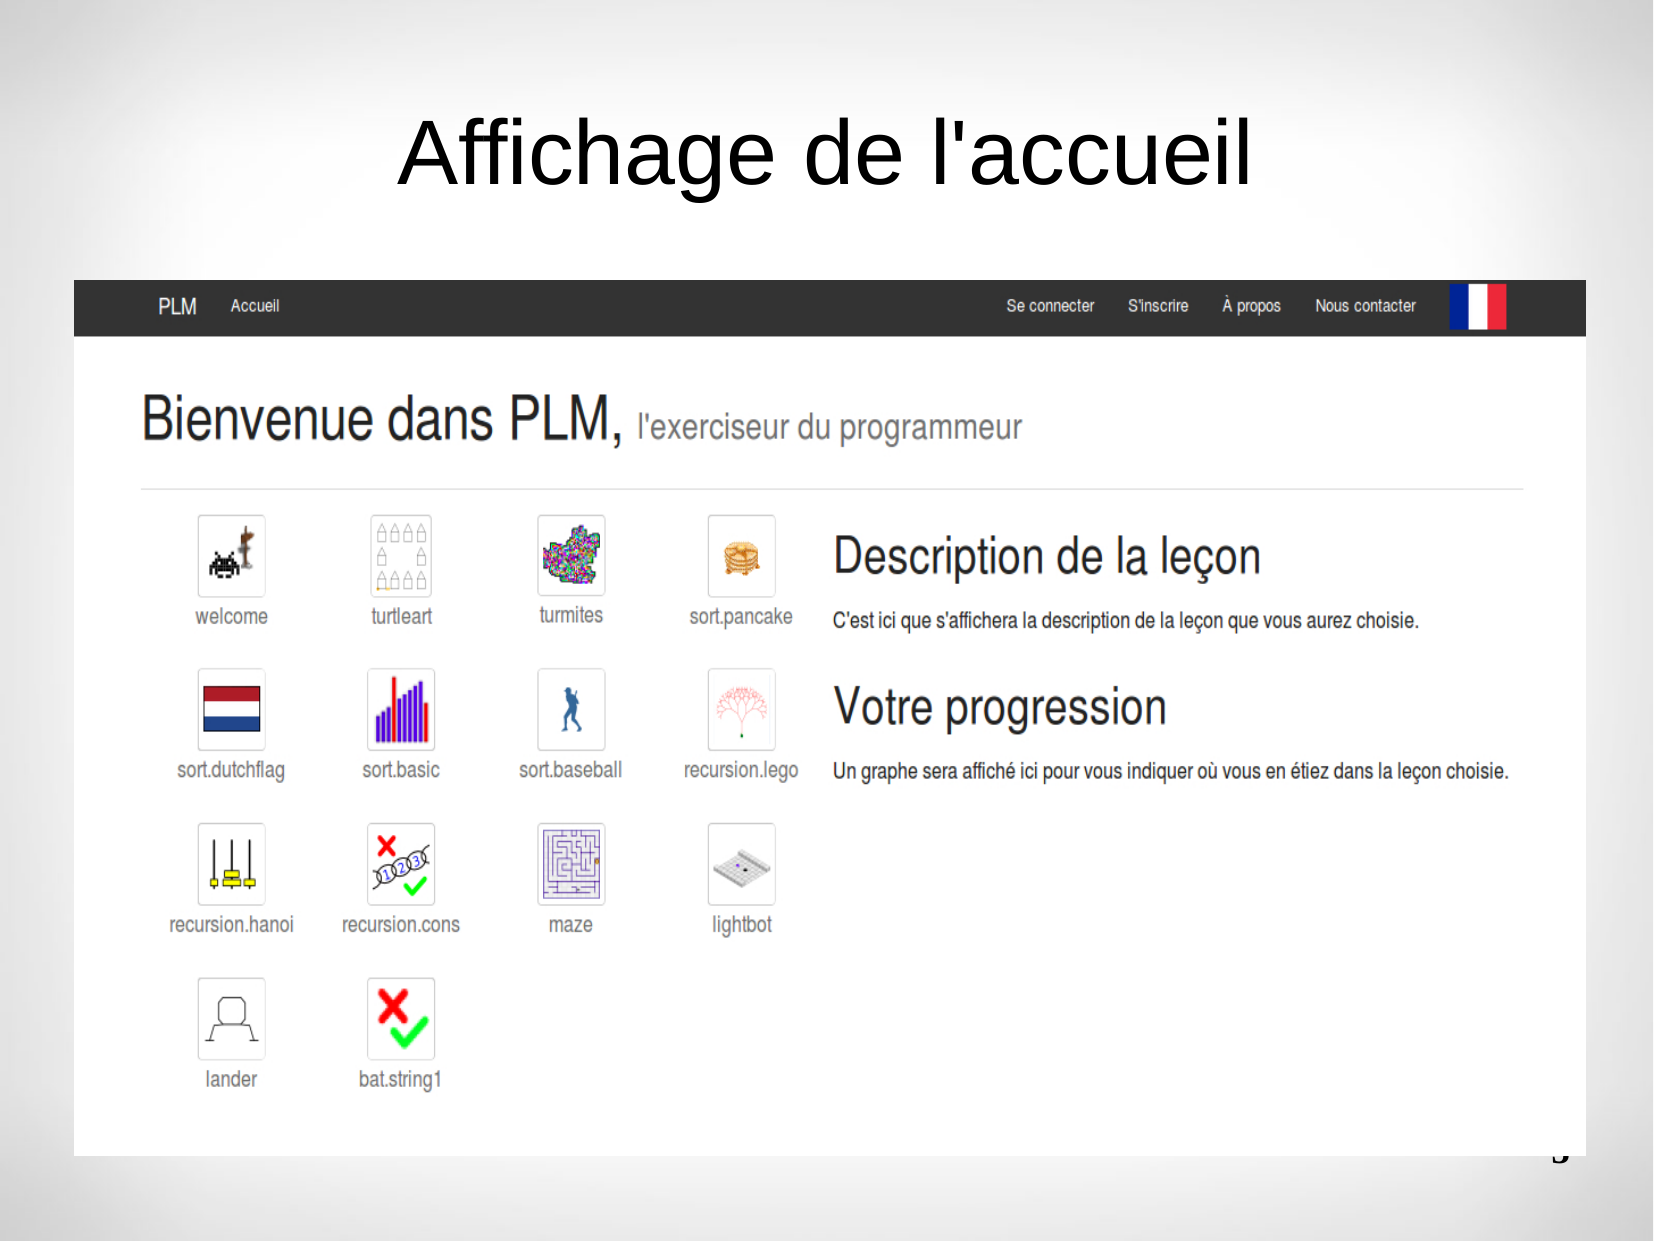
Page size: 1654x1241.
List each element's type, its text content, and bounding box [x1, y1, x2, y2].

title Affichage de l'accueil [82, 49, 1571, 257]
picture [0, 0, 1654, 1241]
